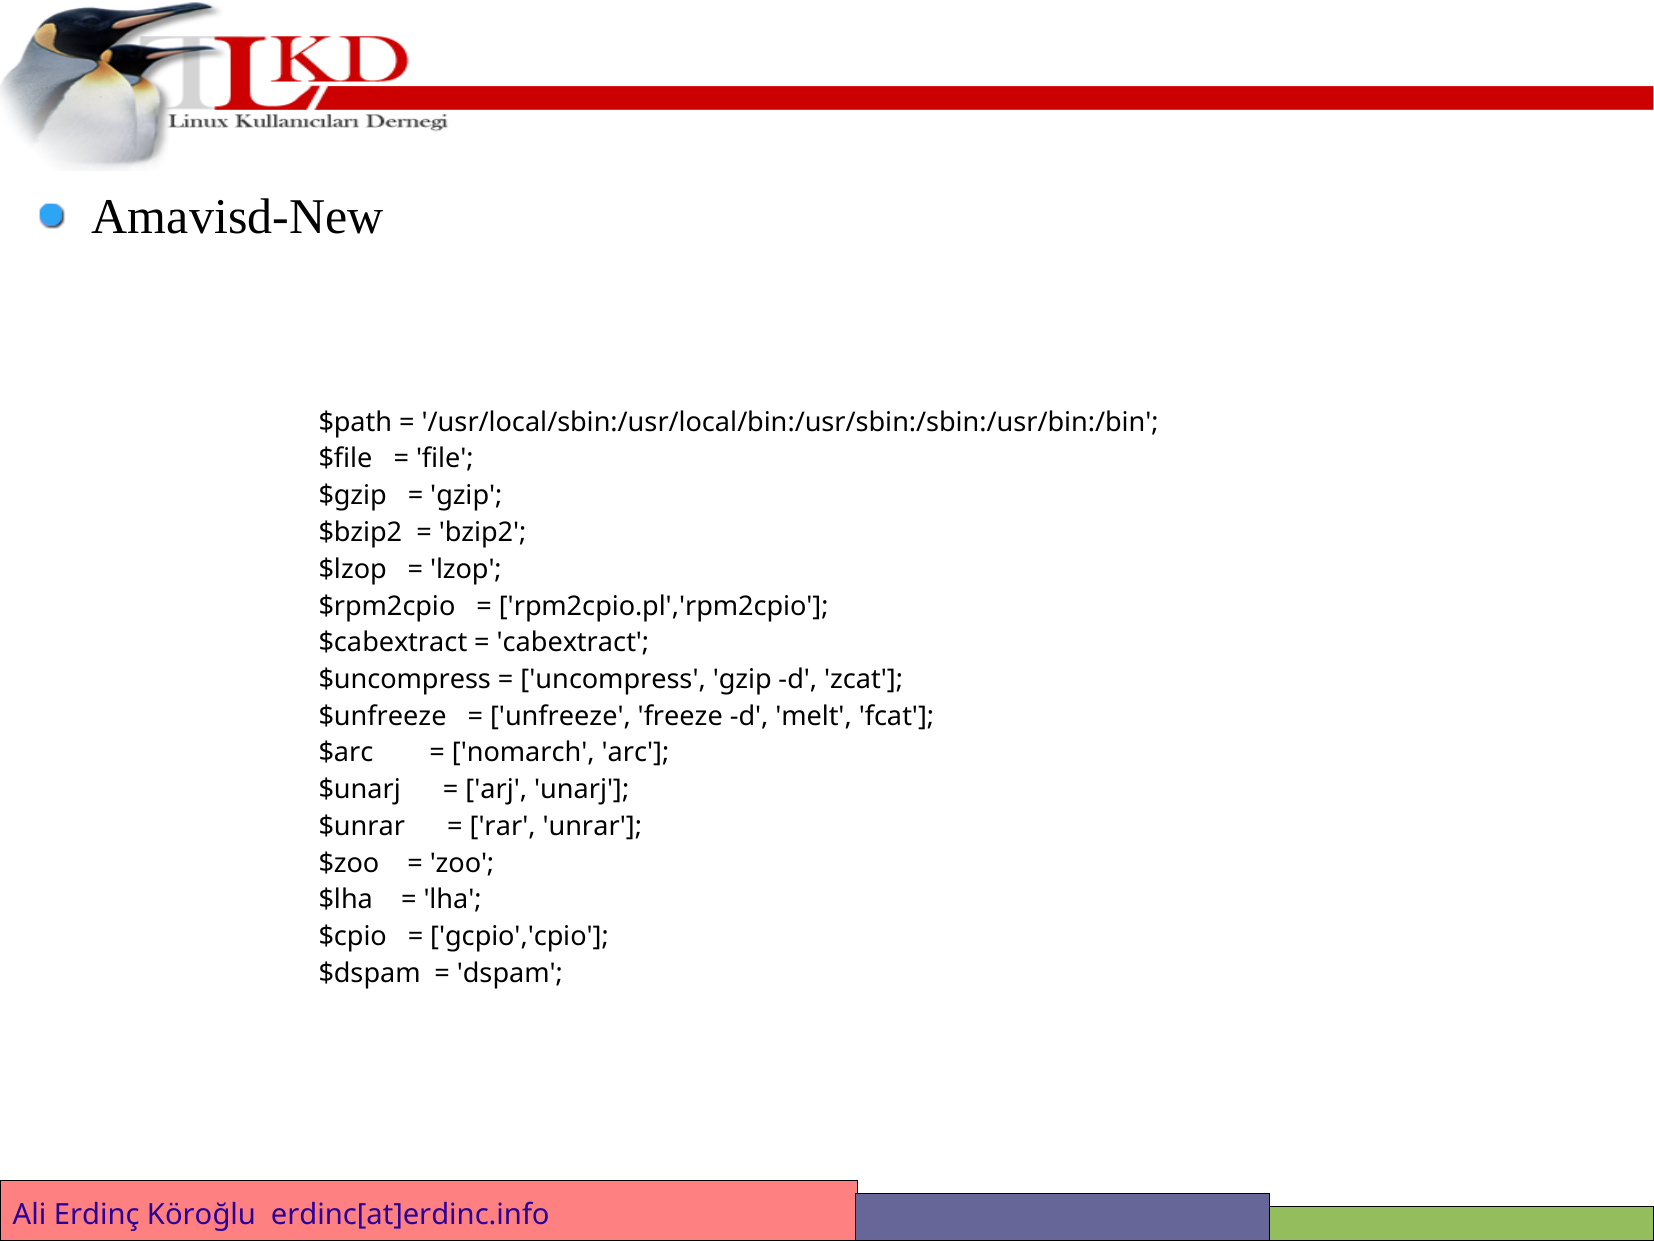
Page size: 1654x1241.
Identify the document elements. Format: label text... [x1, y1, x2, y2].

text_box Ali Erdinç Köroğlu erdinc[at]erdinc.info http://www.erdinc.info [12, 1192, 852, 1233]
text_box [0, 1180, 1654, 1241]
picture [0, 0, 1654, 172]
text_box $path = '/usr/local/sbin:/usr/local/bin:/usr/sbin:/sbin:/usr/bin:/bin'; $file = 'file'; $gzip = 'gzip'; $bzip2 = 'bzip2'; $lzop = 'lzop'; $rpm2cpio = ['rpm2cpio.pl','rpm2cpio']; $cabextract = 'cabextract'; $uncompress = ['uncompress', 'gzip -d', 'zcat']; $unfreeze = ['unfreeze', 'freeze -d', 'melt', 'fcat']; $arc = ['nomarch', 'arc']; $unarj = ['arj', 'unarj']; $unrar = ['rar', 'unrar']; $zoo = 'zoo'; $lha = 'lha'; $cpio = ['gcpio','cpio']; $dspam = 'dspam'; [318, 402, 1590, 1022]
text_box Amavisd-New [38, 188, 438, 250]
